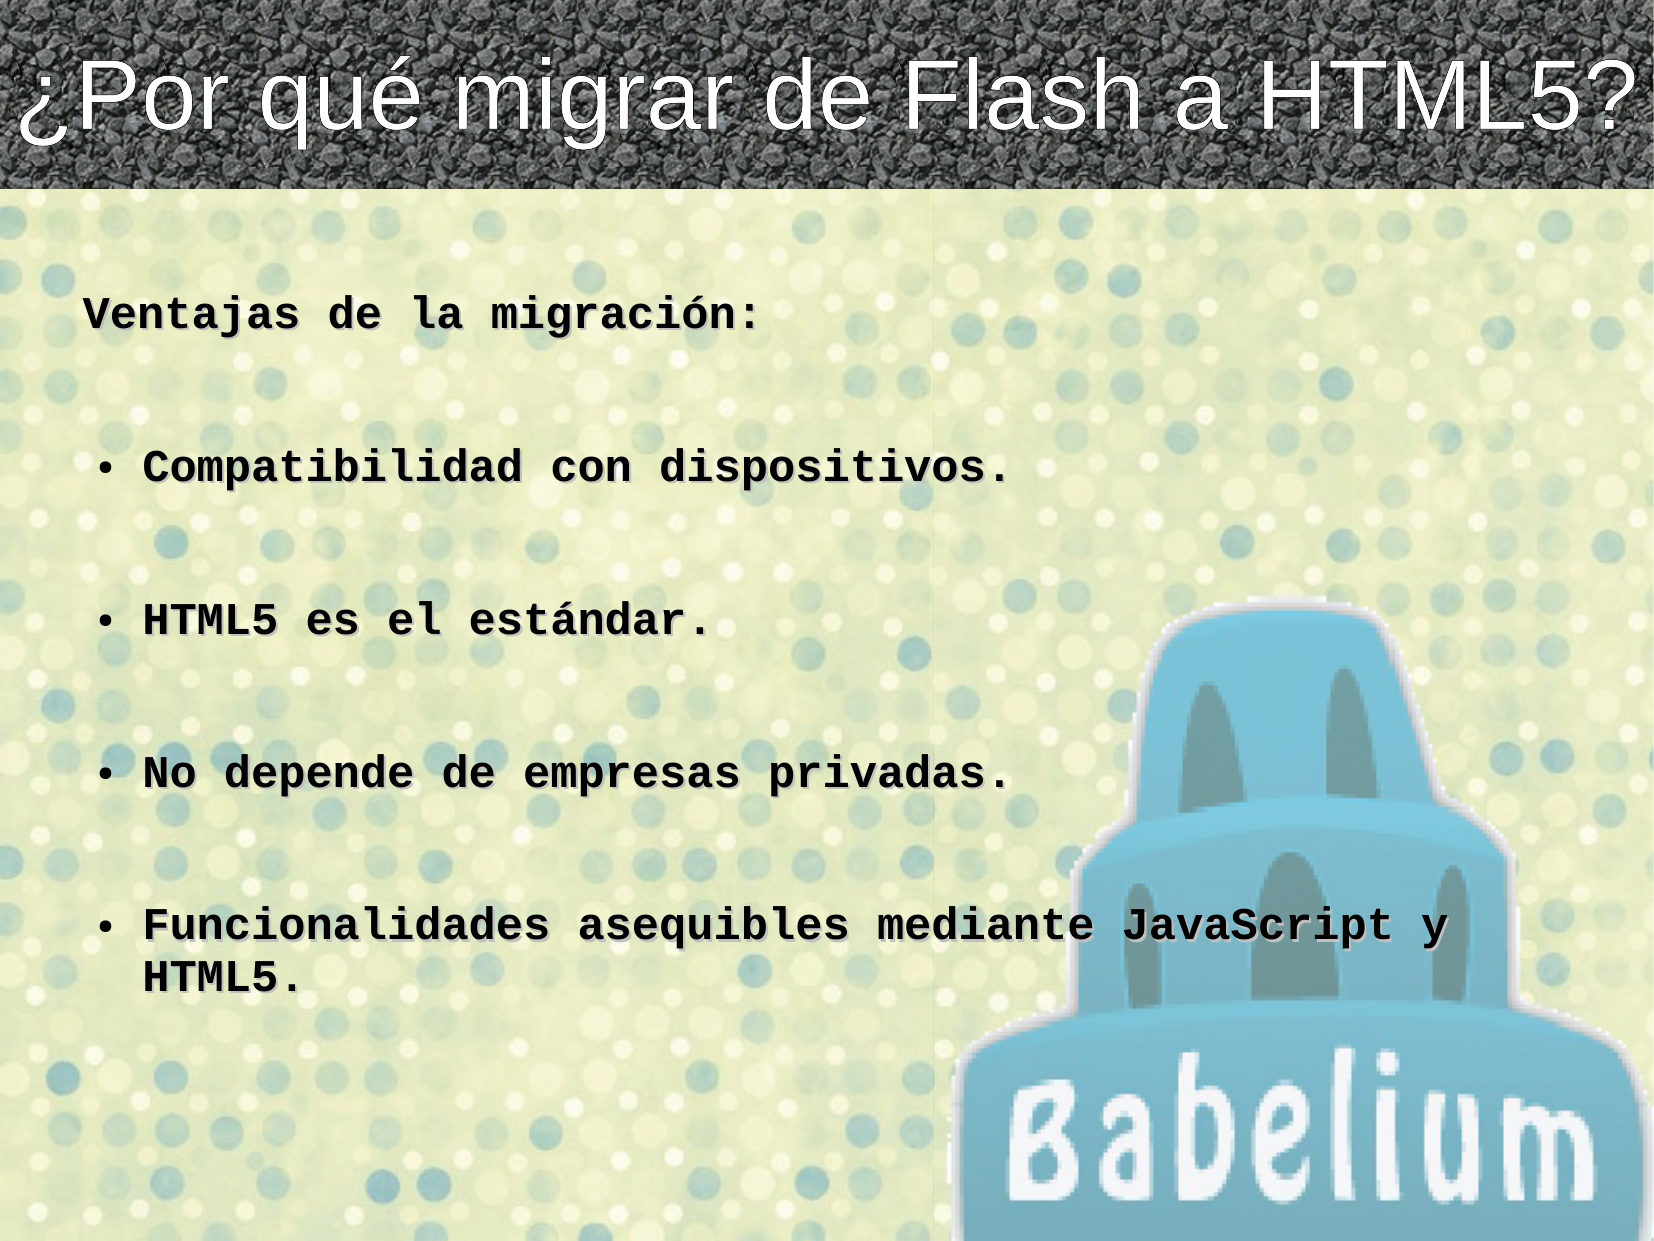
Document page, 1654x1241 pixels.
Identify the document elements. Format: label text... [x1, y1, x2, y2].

title ¿Por qué migrar de Flash a HTML5? [0, 0, 1654, 189]
list Ventajas de la migración: Compatibilidad con dispositivos. HTML5 es el estándar. No depende de empresas privadas. Funcionalidades asequibles mediante JavaScript y HTML5. [82, 290, 1571, 1010]
picture [0, 189, 1654, 1241]
